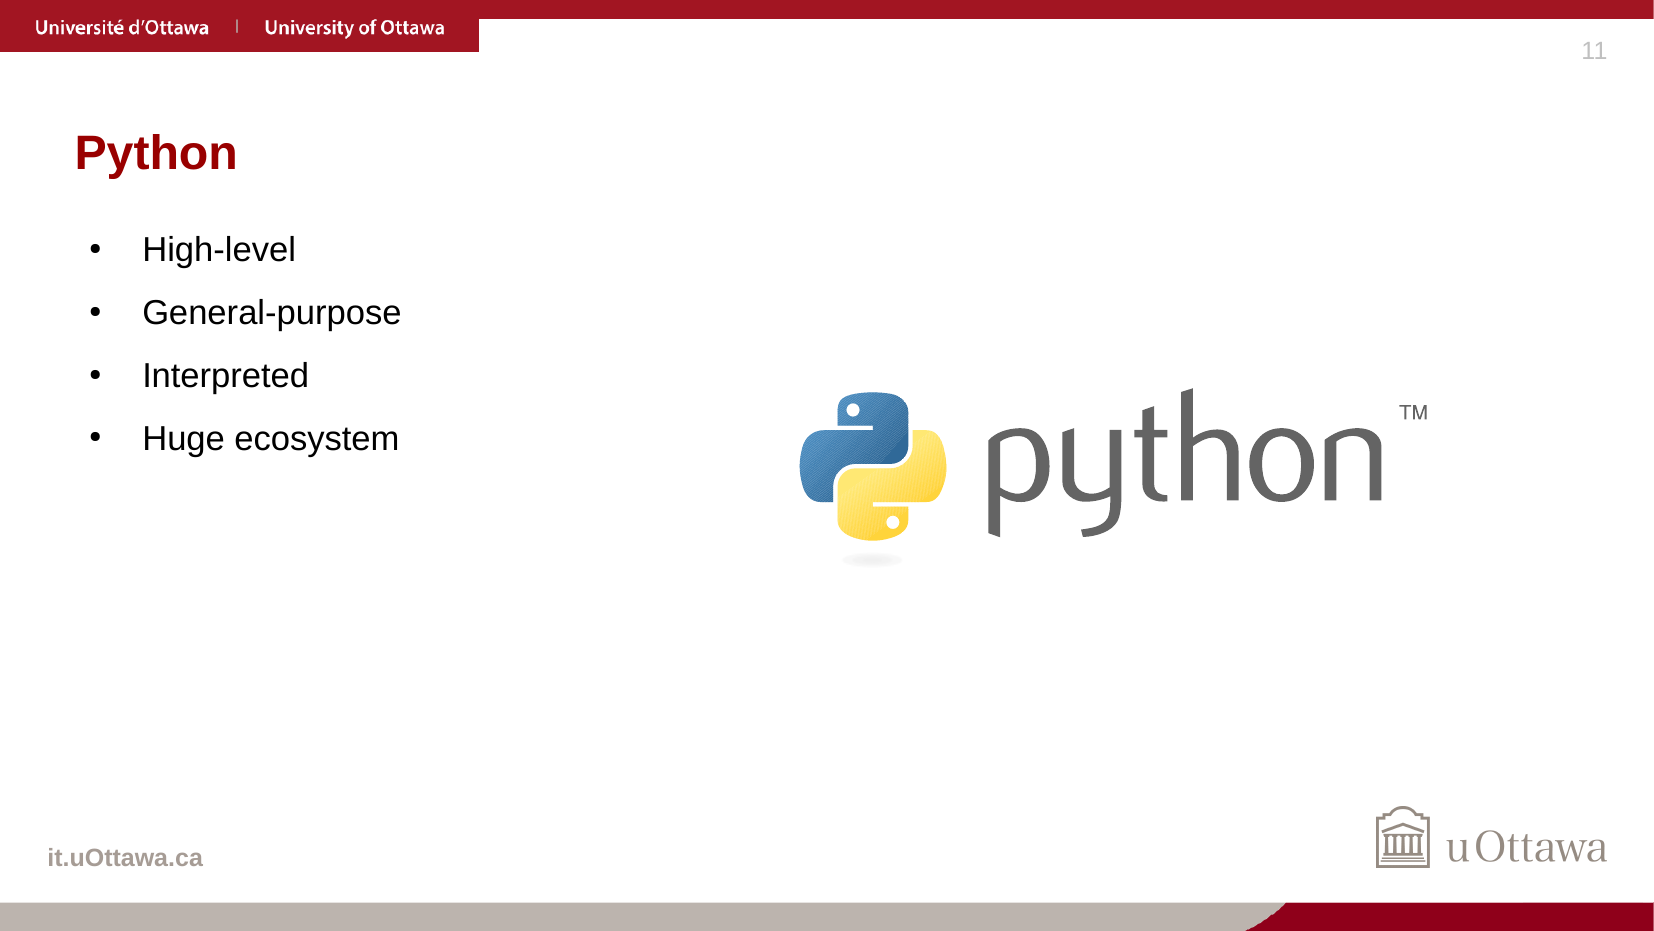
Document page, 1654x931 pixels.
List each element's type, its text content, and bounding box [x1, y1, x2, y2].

picture [1376, 806, 1607, 868]
picture [0, 903, 1654, 931]
picture [0, 0, 1654, 52]
title Python [74, 93, 1481, 212]
picture [791, 383, 1478, 588]
list High-level General-purpose Interpreted Huge ecosystem [71, 230, 758, 740]
